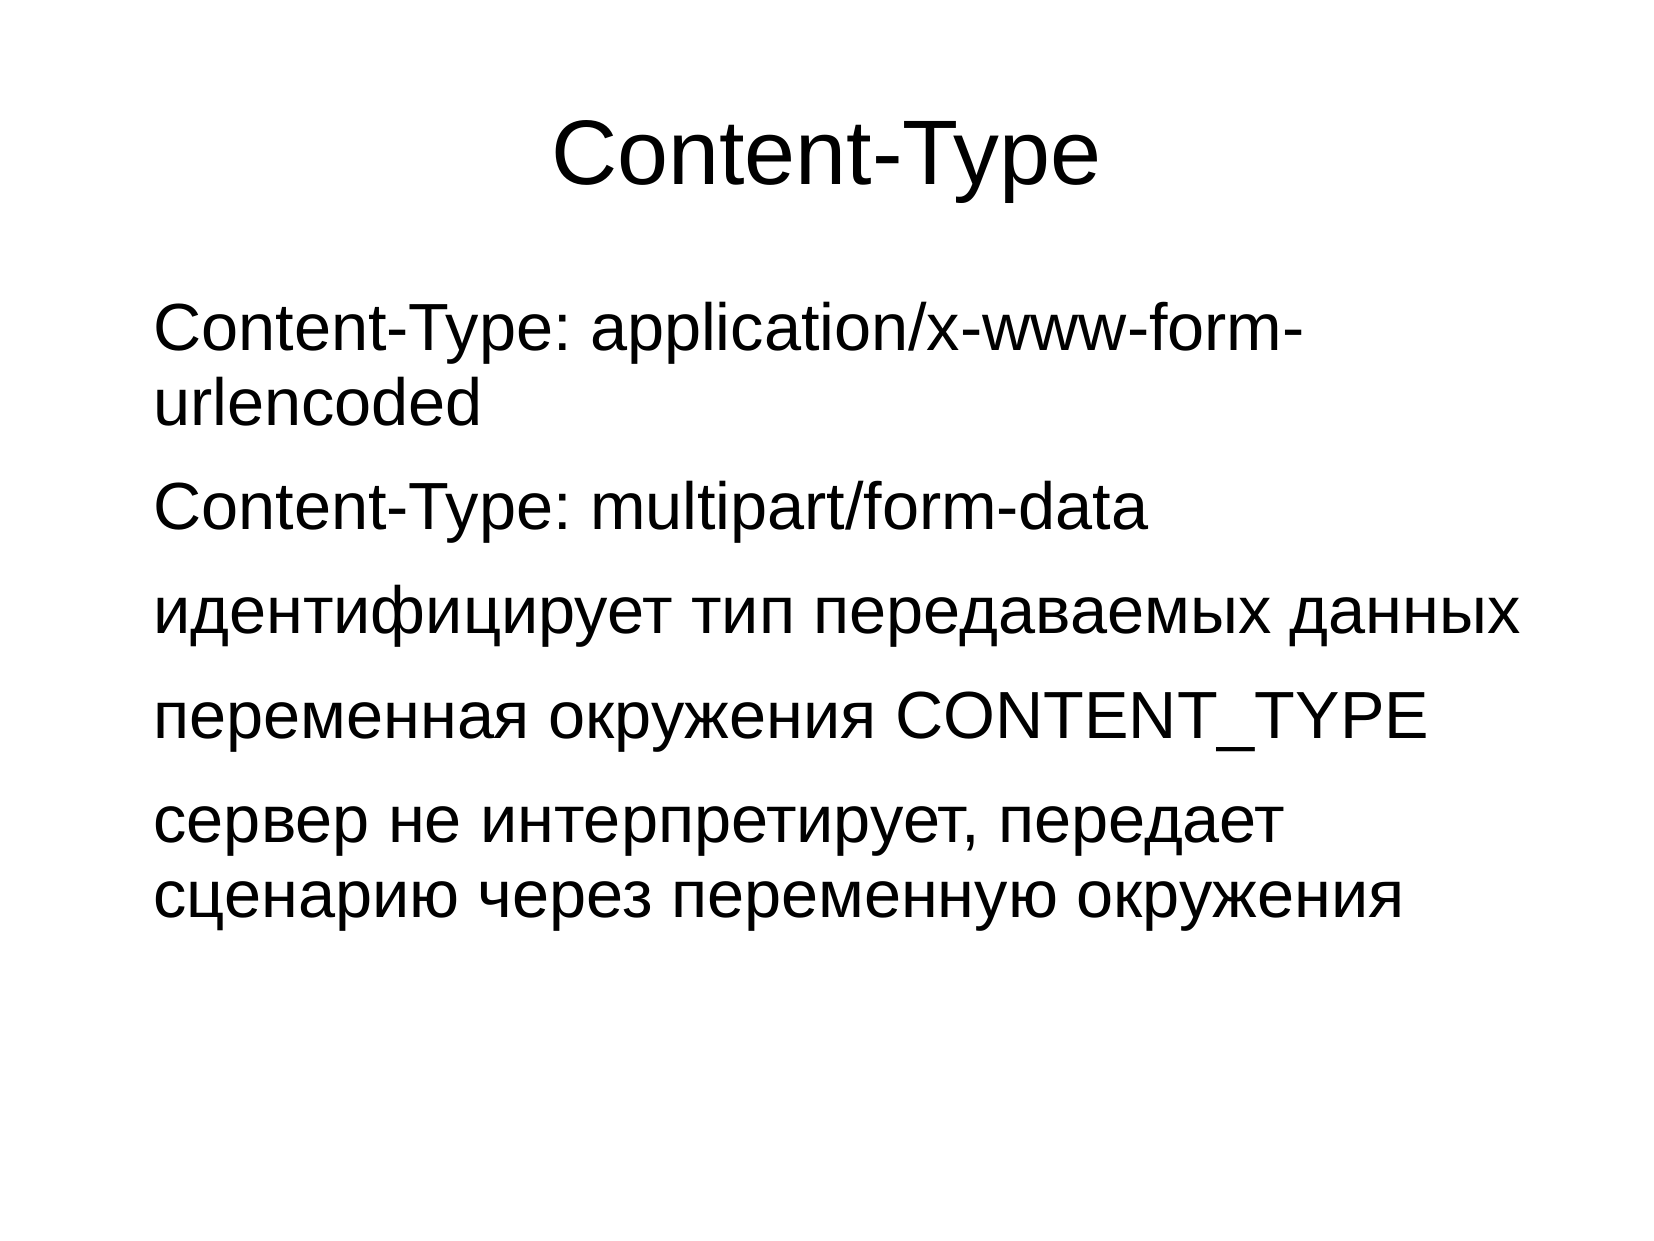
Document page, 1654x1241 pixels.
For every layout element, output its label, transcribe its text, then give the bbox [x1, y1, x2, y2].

list Content-Type: application/x-www-form-urlencoded Content-Type: multipart/form-data идентифицирует тип передаваемых данных переменная окружения CONTENT_TYPE сервер не интерпретирует, передает сценарию через переменную окружения [82, 290, 1571, 1109]
title Content-Type [82, 49, 1571, 257]
